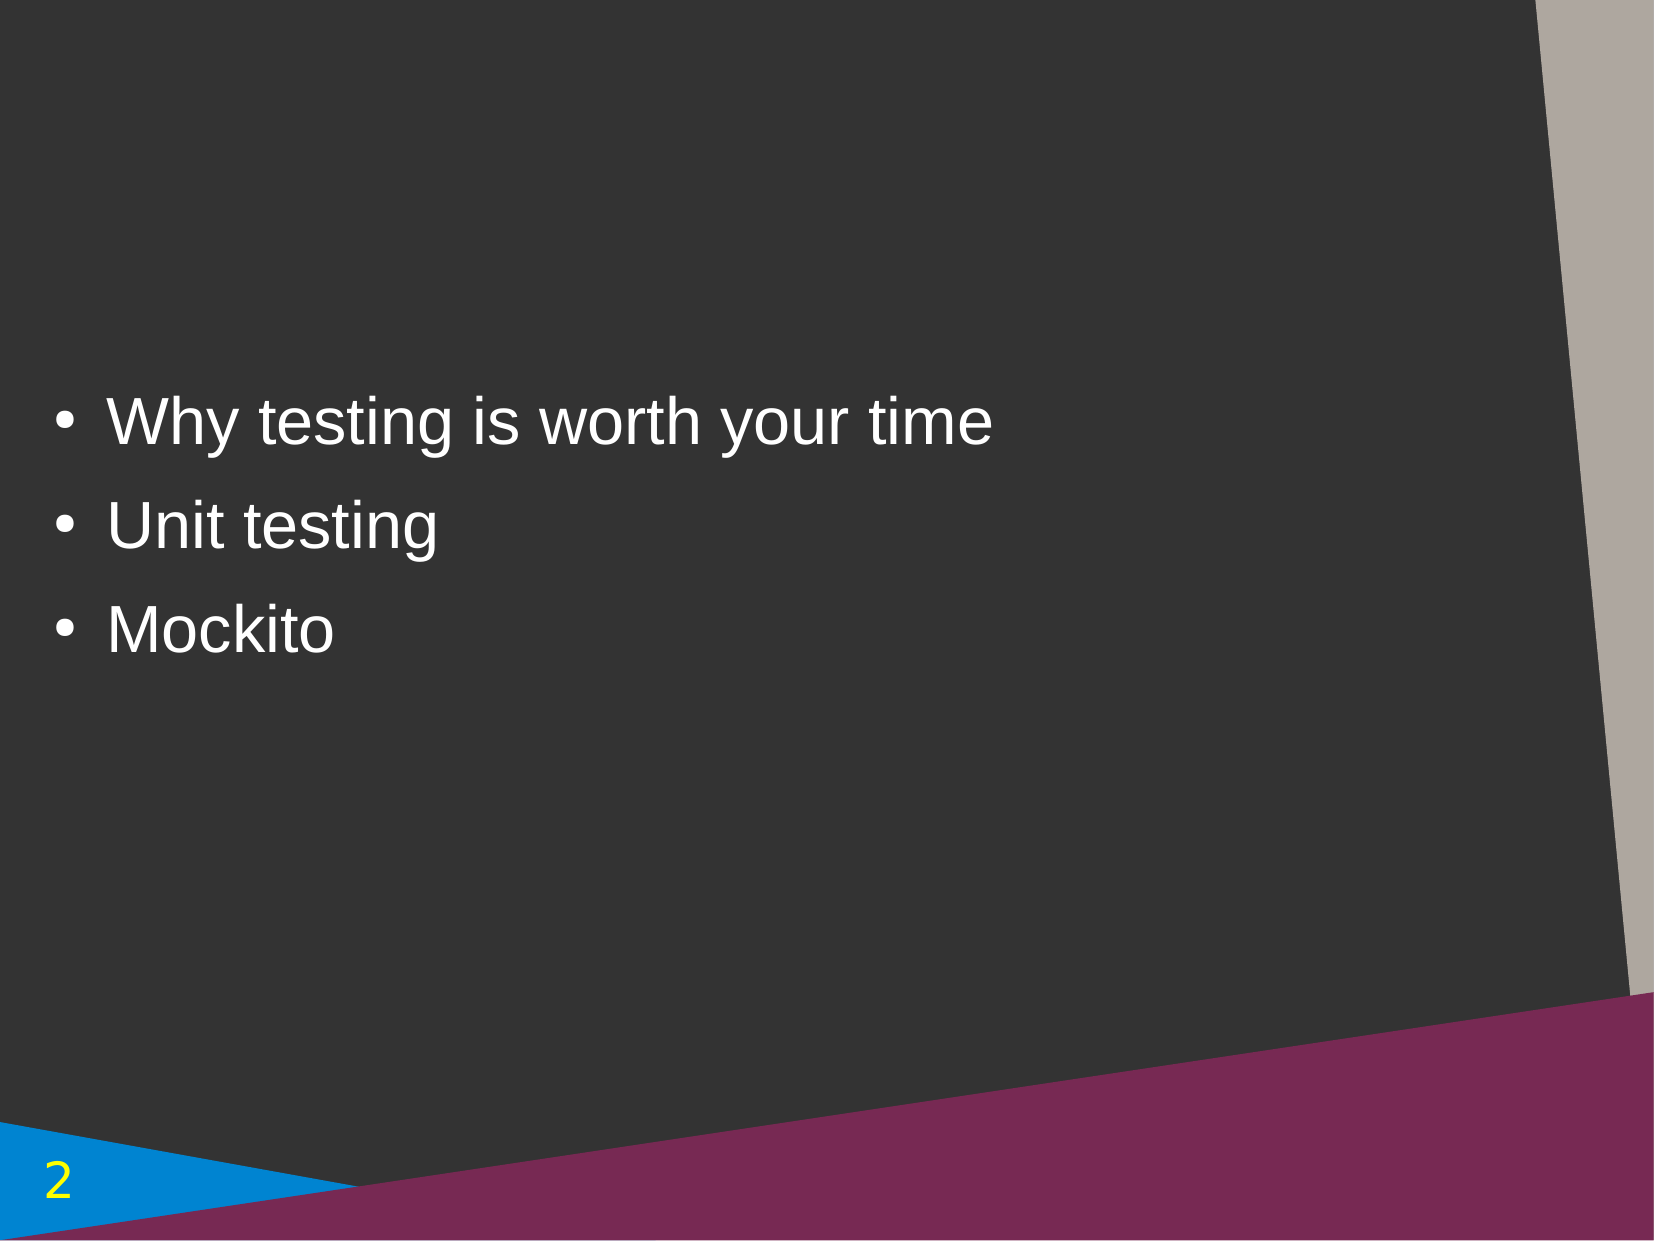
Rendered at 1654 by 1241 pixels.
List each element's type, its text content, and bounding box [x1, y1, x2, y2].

list Why testing is worth your time Unit testing Mockito [35, 59, 1524, 993]
